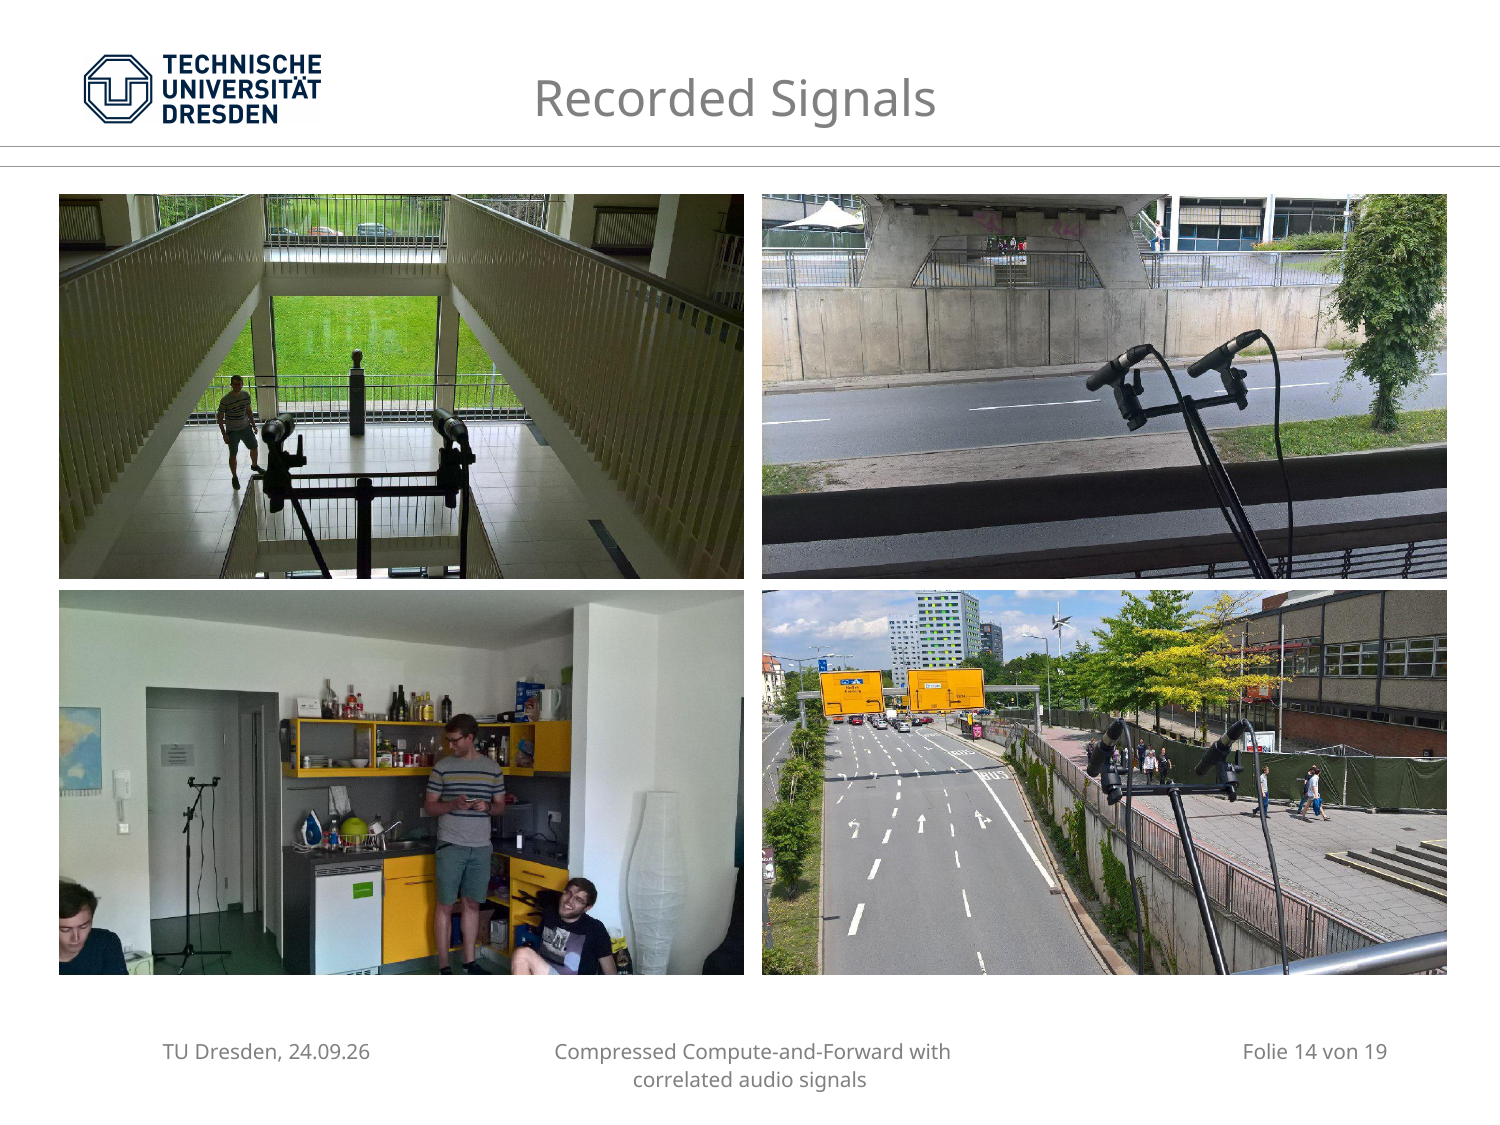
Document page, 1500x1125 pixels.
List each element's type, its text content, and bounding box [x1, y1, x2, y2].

picture [762, 194, 1447, 579]
picture [83, 54, 321, 124]
picture [762, 590, 1447, 975]
title Recorded Signals [127, 59, 1359, 136]
picture [59, 194, 744, 579]
picture [59, 590, 744, 975]
